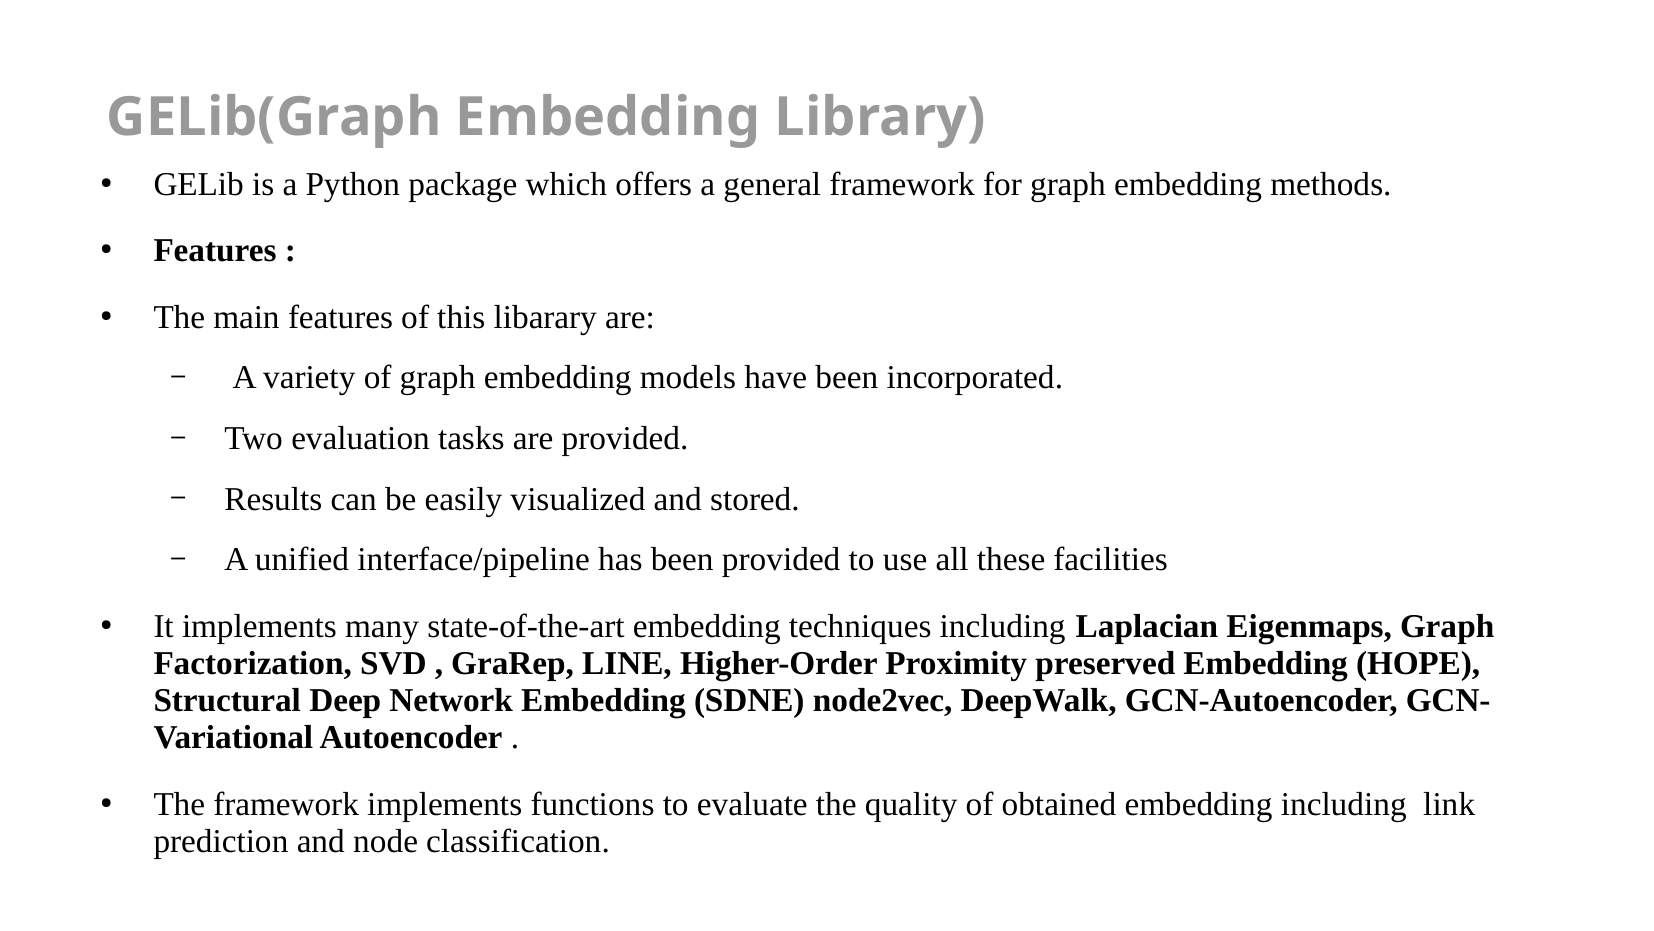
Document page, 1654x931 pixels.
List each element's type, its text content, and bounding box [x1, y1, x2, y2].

title GELib(Graph Embedding Library) [82, 37, 1571, 165]
list GELib is a Python package which offers a general framework for graph embedding methods. Features : The main features of this libarary are: A variety of graph embedding models have been incorporated. Two evaluation tasks are provided. Results can be easily visualized and stored. A unified interface/pipeline has been provided to use all these facilities It implements many state-of-the-art embedding techniques including Laplacian Eigenmaps, Graph Factorization, SVD , GraRep, LINE, Higher-Order Proximity preserved Embedding (HOPE), Structural Deep Network Embedding (SDNE) node2vec, DeepWalk, GCN-Autoencoder, GCN-Variational Autoencoder . The framework implements functions to evaluate the quality of obtained embedding including link prediction and node classification. [82, 165, 1571, 863]
